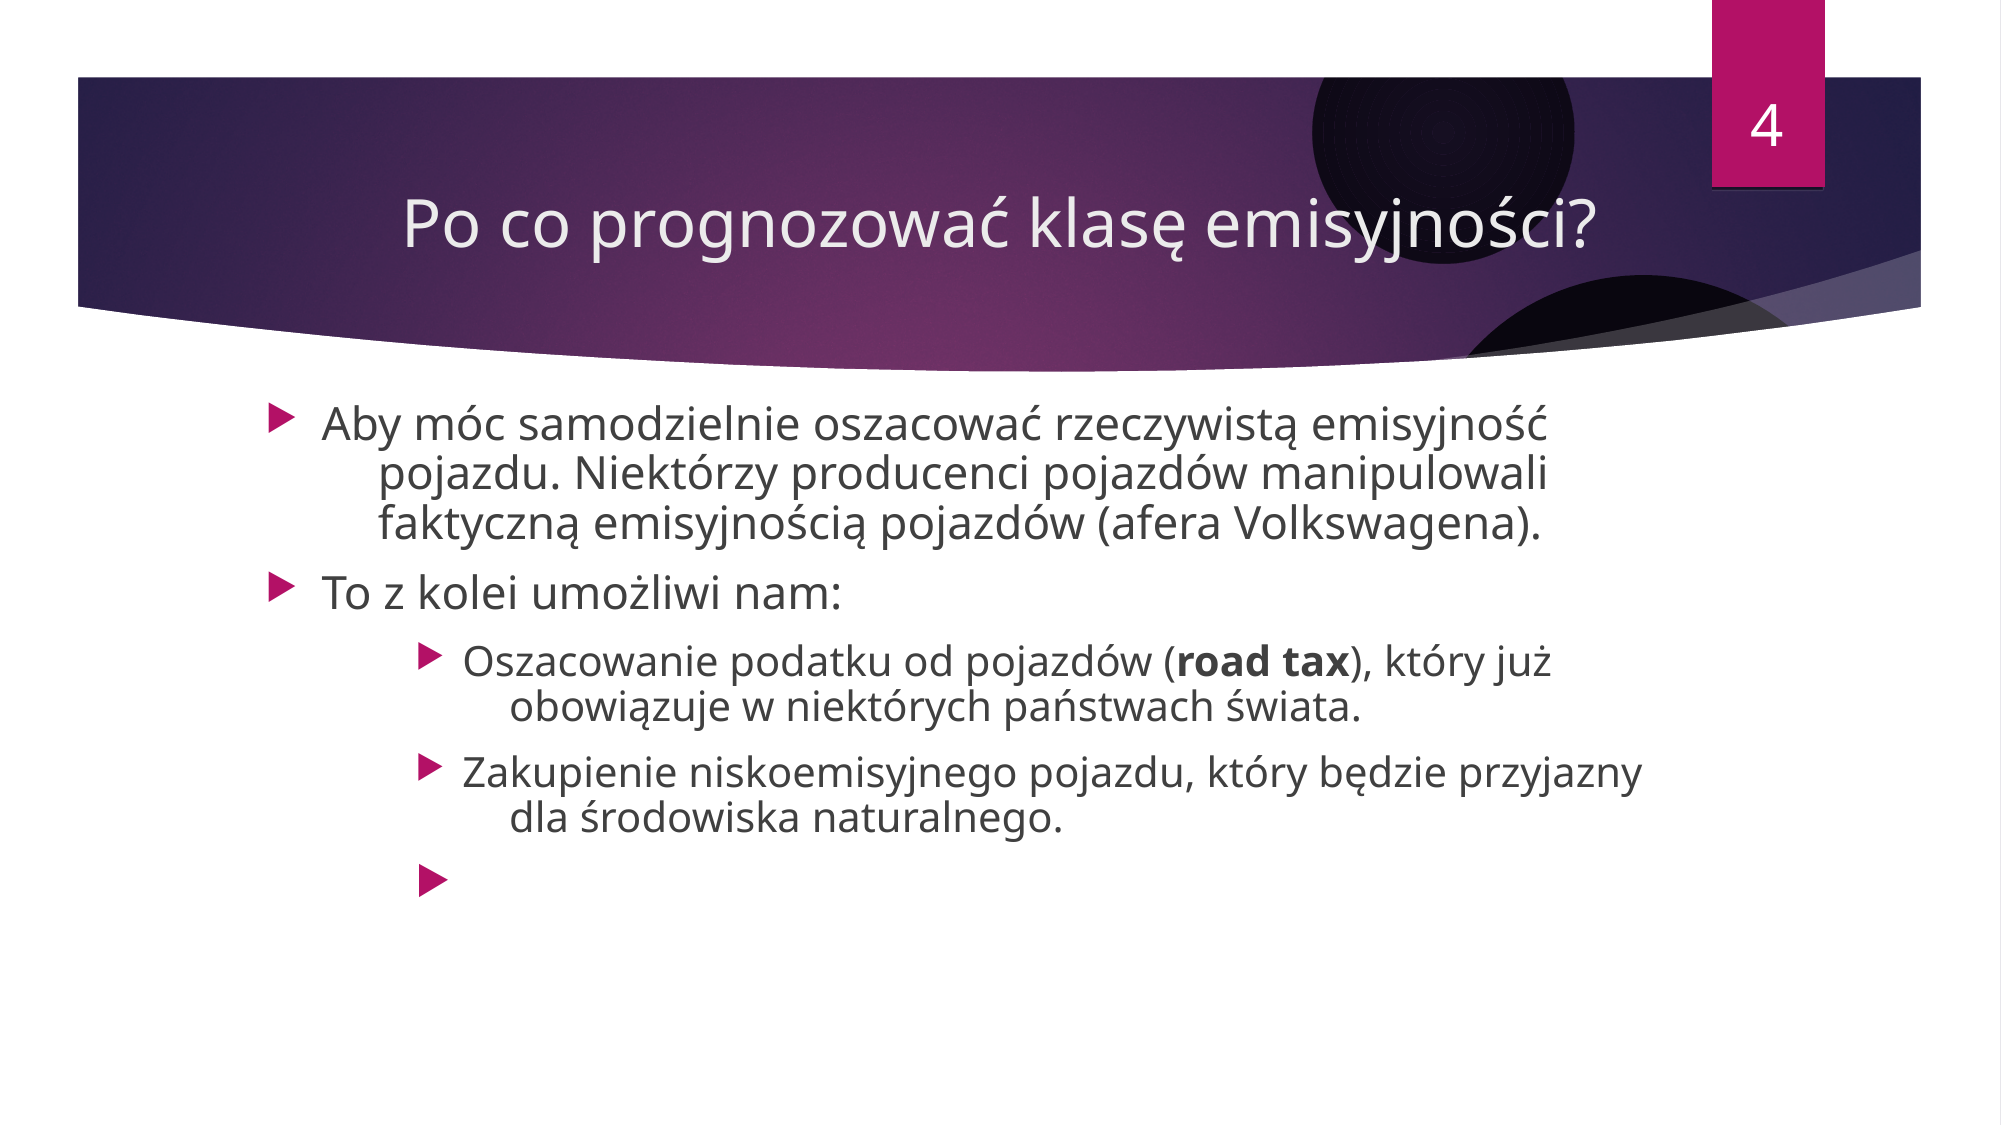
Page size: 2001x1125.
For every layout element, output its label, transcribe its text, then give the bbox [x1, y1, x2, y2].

title Po co prognozować klasę emisyjności? [263, 127, 1737, 315]
list Aby móc samodzielnie oszacować rzeczywistą emisyjność pojazdu. Niektórzy producenci pojazdów manipulowali faktyczną emisyjnością pojazdów (afera Volkswagena). To z kolei umożliwi nam: Oszacowanie podatku od pojazdów (road tax), który już obowiązuje w niektórych państwach świata. Zakupienie niskoemisyjnego pojazdu, który będzie przyjazny dla środowiska naturalnego. [250, 393, 1699, 1033]
text_box [1698, 48, 1836, 175]
